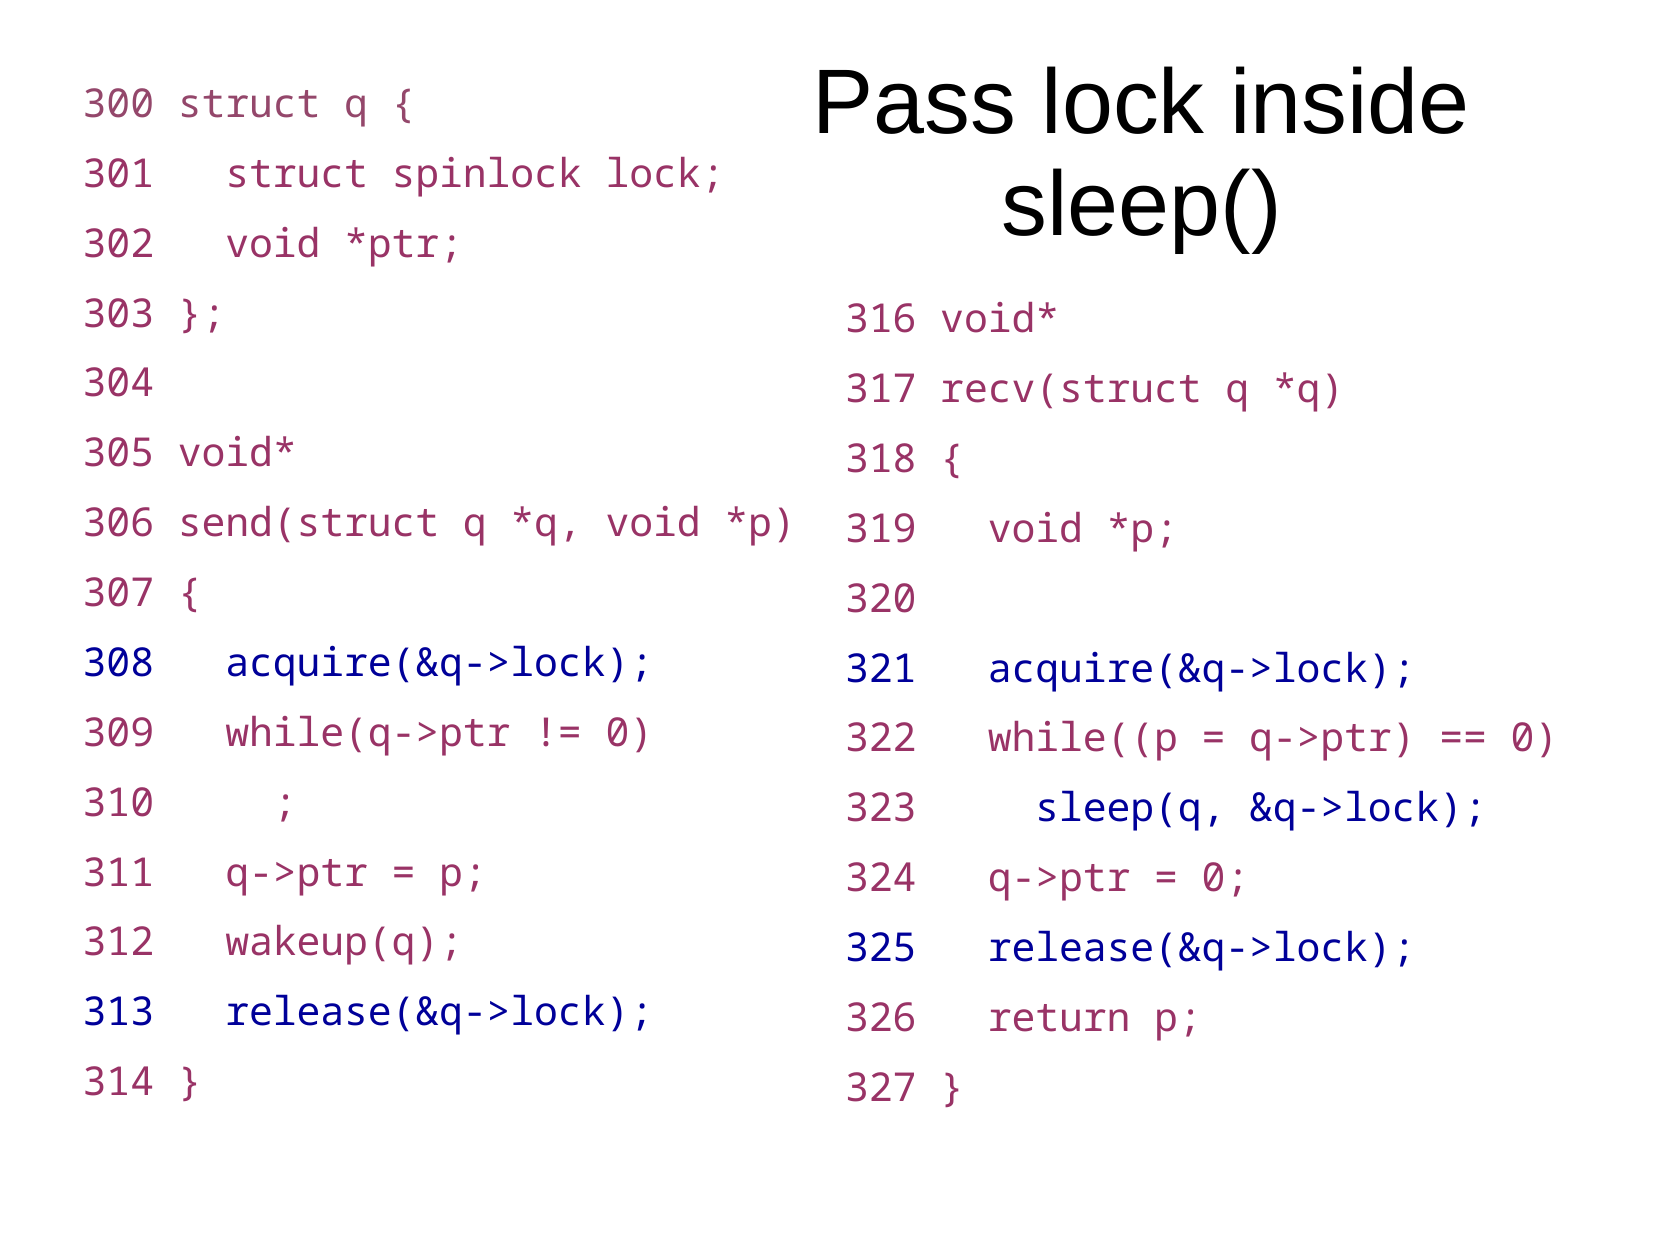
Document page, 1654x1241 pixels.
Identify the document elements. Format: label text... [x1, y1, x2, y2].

list 300 struct q { 301 struct spinlock lock; 302 void *ptr; 303 }; 304 305 void* 306 send(struct q *q, void *p) 307 { 308 acquire(&q->lock); 309 while(q->ptr != 0) 310 ; 311 q->ptr = p; 312 wakeup(q); 313 release(&q->lock); 314 } [82, 75, 809, 1163]
list 316 void* 317 recv(struct q *q) 318 { 319 void *p; 320 321 acquire(&q->lock); 322 while((p = q->ptr) == 0) 323 sleep(q, &q->lock); 324 q->ptr = 0; 325 release(&q->lock); 326 return p; 327 } [845, 290, 1572, 1163]
title Pass lock inside sleep() [712, 49, 1571, 257]
